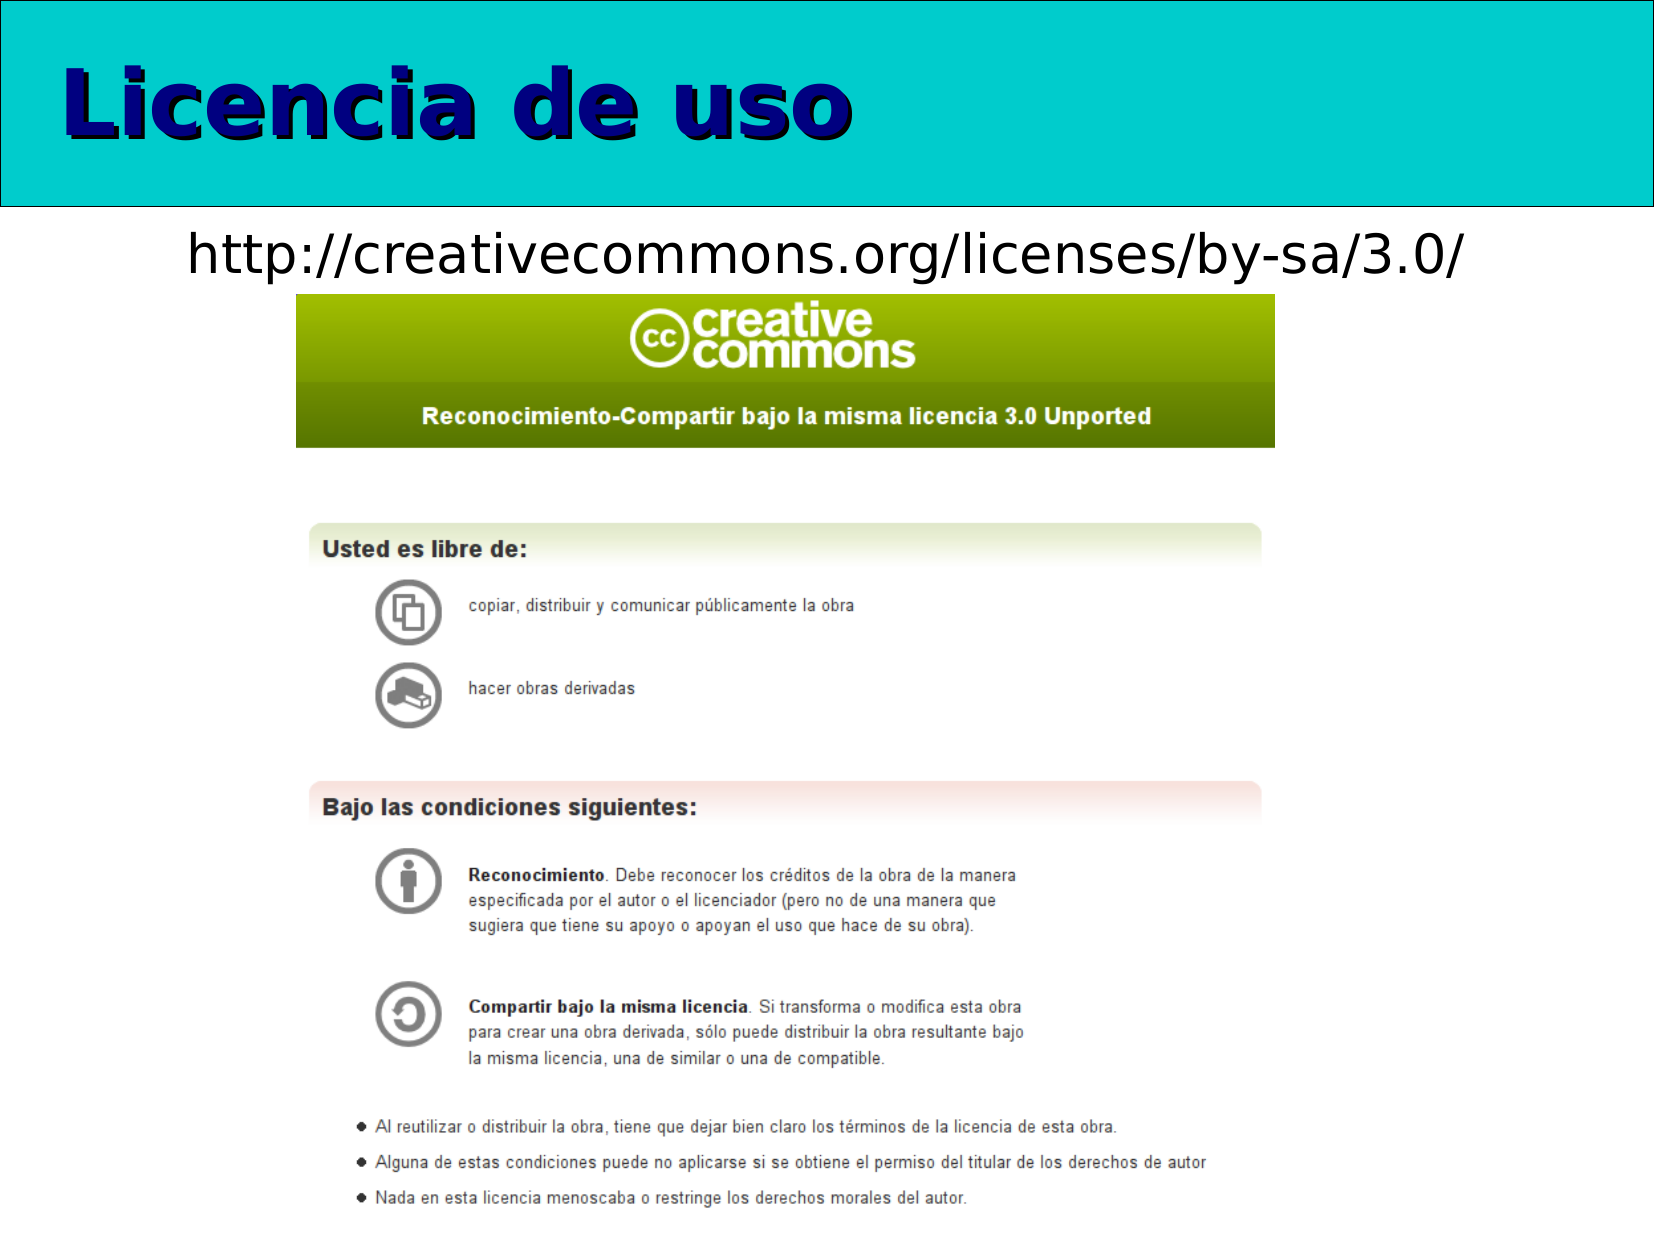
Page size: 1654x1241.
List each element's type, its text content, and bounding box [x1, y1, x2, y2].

text_box http://creativecommons.org/licenses/by-sa/3.0/ [82, 207, 1571, 303]
title Licencia de uso [59, 14, 1654, 192]
picture [296, 303, 1275, 1213]
